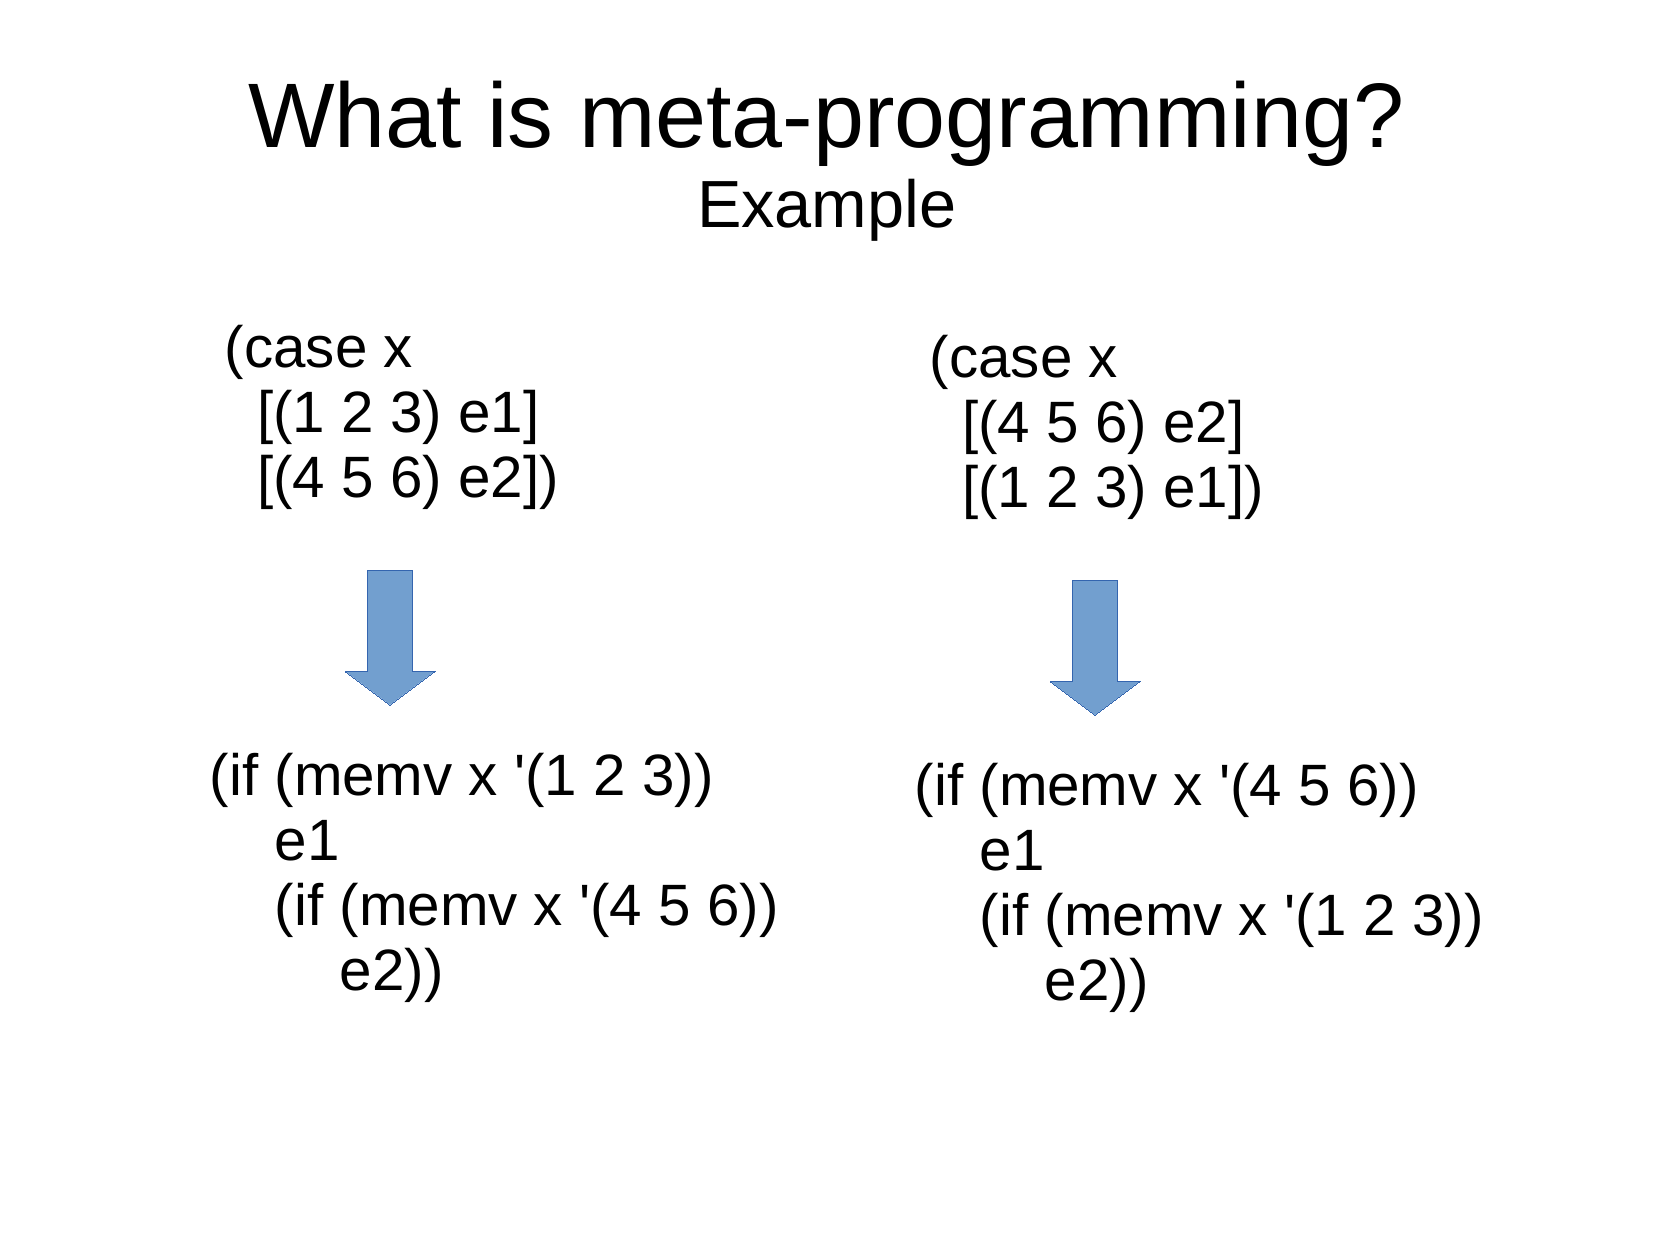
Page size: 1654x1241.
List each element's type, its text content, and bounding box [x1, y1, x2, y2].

text_box [345, 570, 436, 706]
text_box (if (memv x '(1 2 3)) e1 (if (memv x '(4 5 6)) e2)) [195, 735, 931, 1040]
title What is meta-programming? Example [82, 49, 1571, 257]
text_box (case x [(1 2 3) e1] [(4 5 6) e2]) [210, 307, 646, 541]
text_box [1050, 580, 1141, 716]
text_box (case x [(4 5 6) e2] [(1 2 3) e1]) [915, 317, 1351, 551]
text_box (if (memv x '(4 5 6)) e1 (if (memv x '(1 2 3)) e2)) [900, 745, 1636, 1051]
